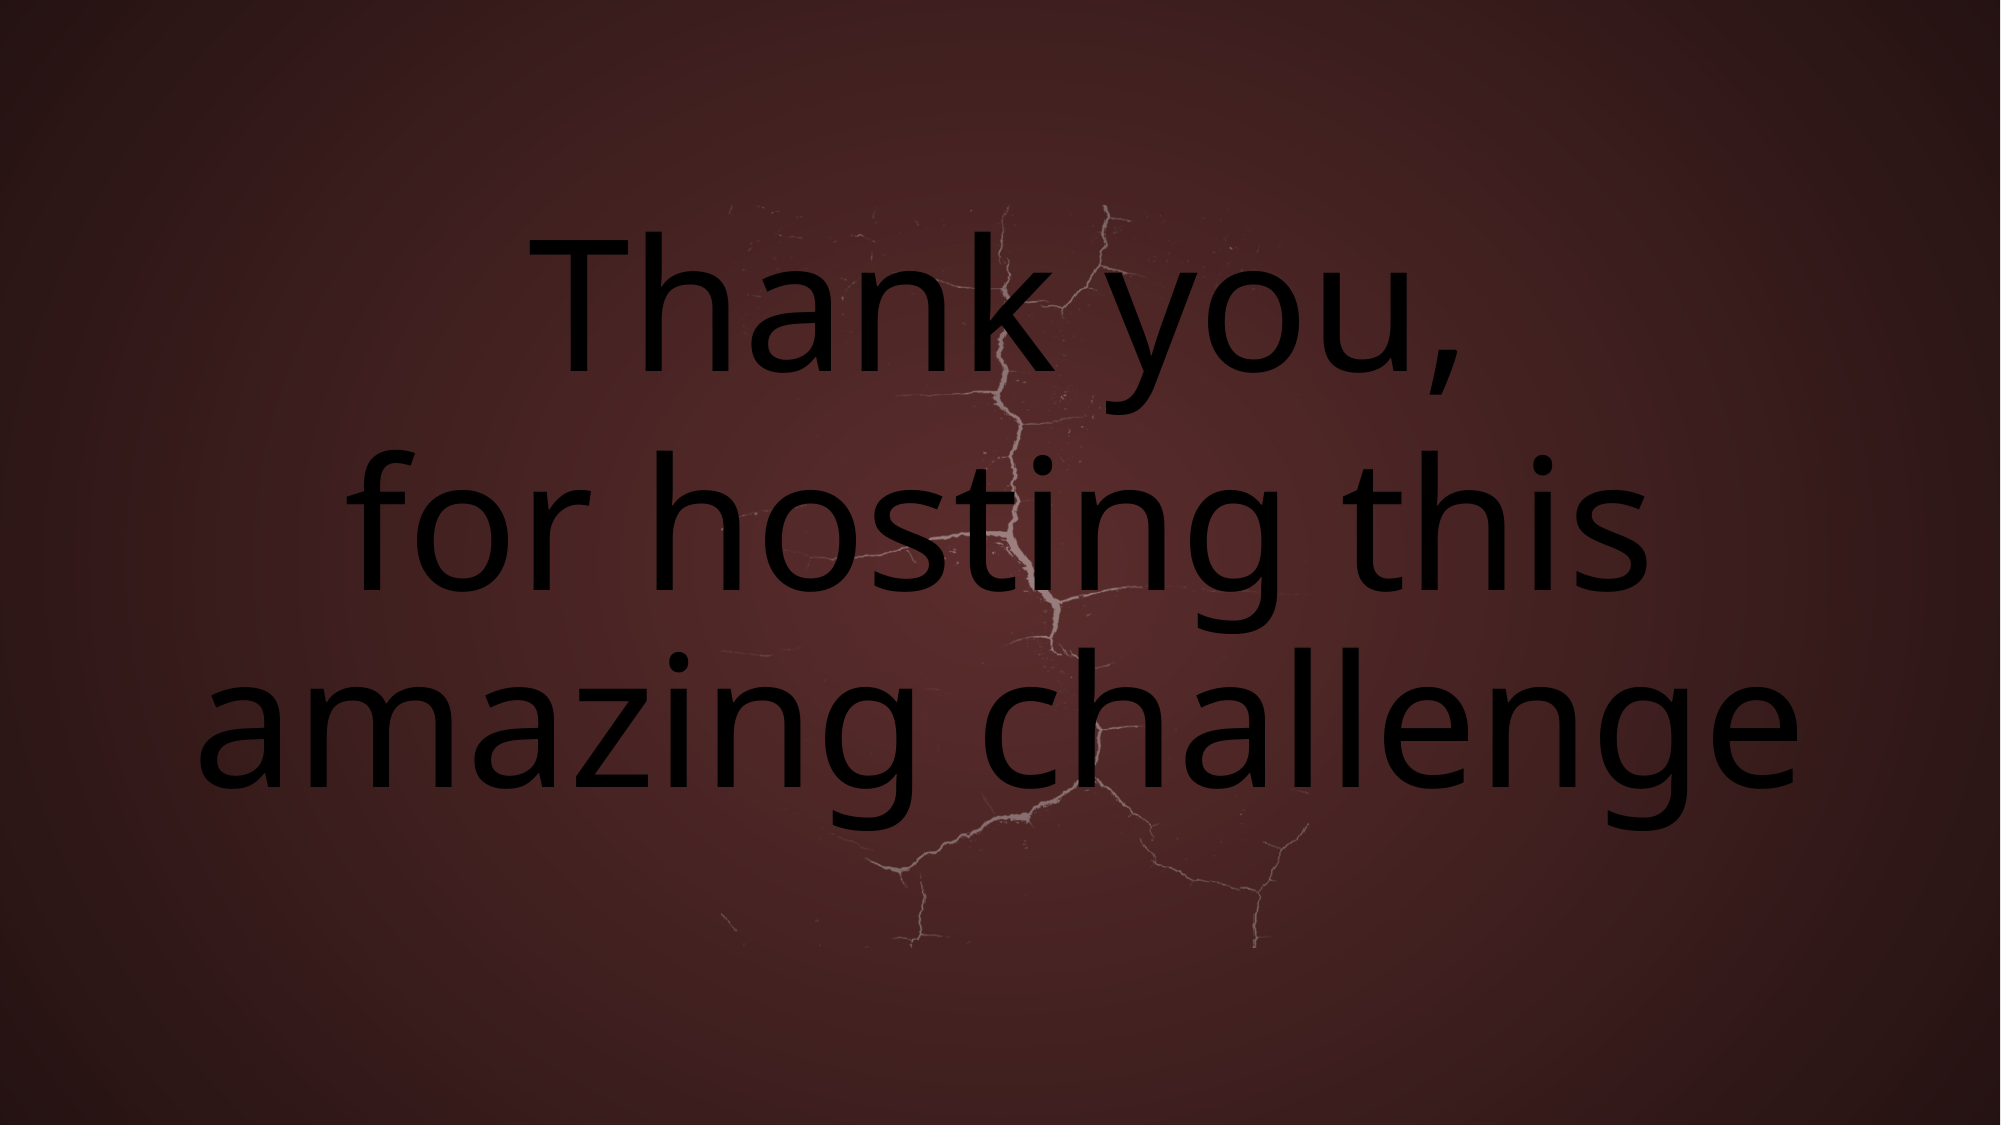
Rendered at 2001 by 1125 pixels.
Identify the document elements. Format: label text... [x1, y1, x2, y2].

list Thank you, for hosting this amazing challenge [137, 205, 1863, 920]
